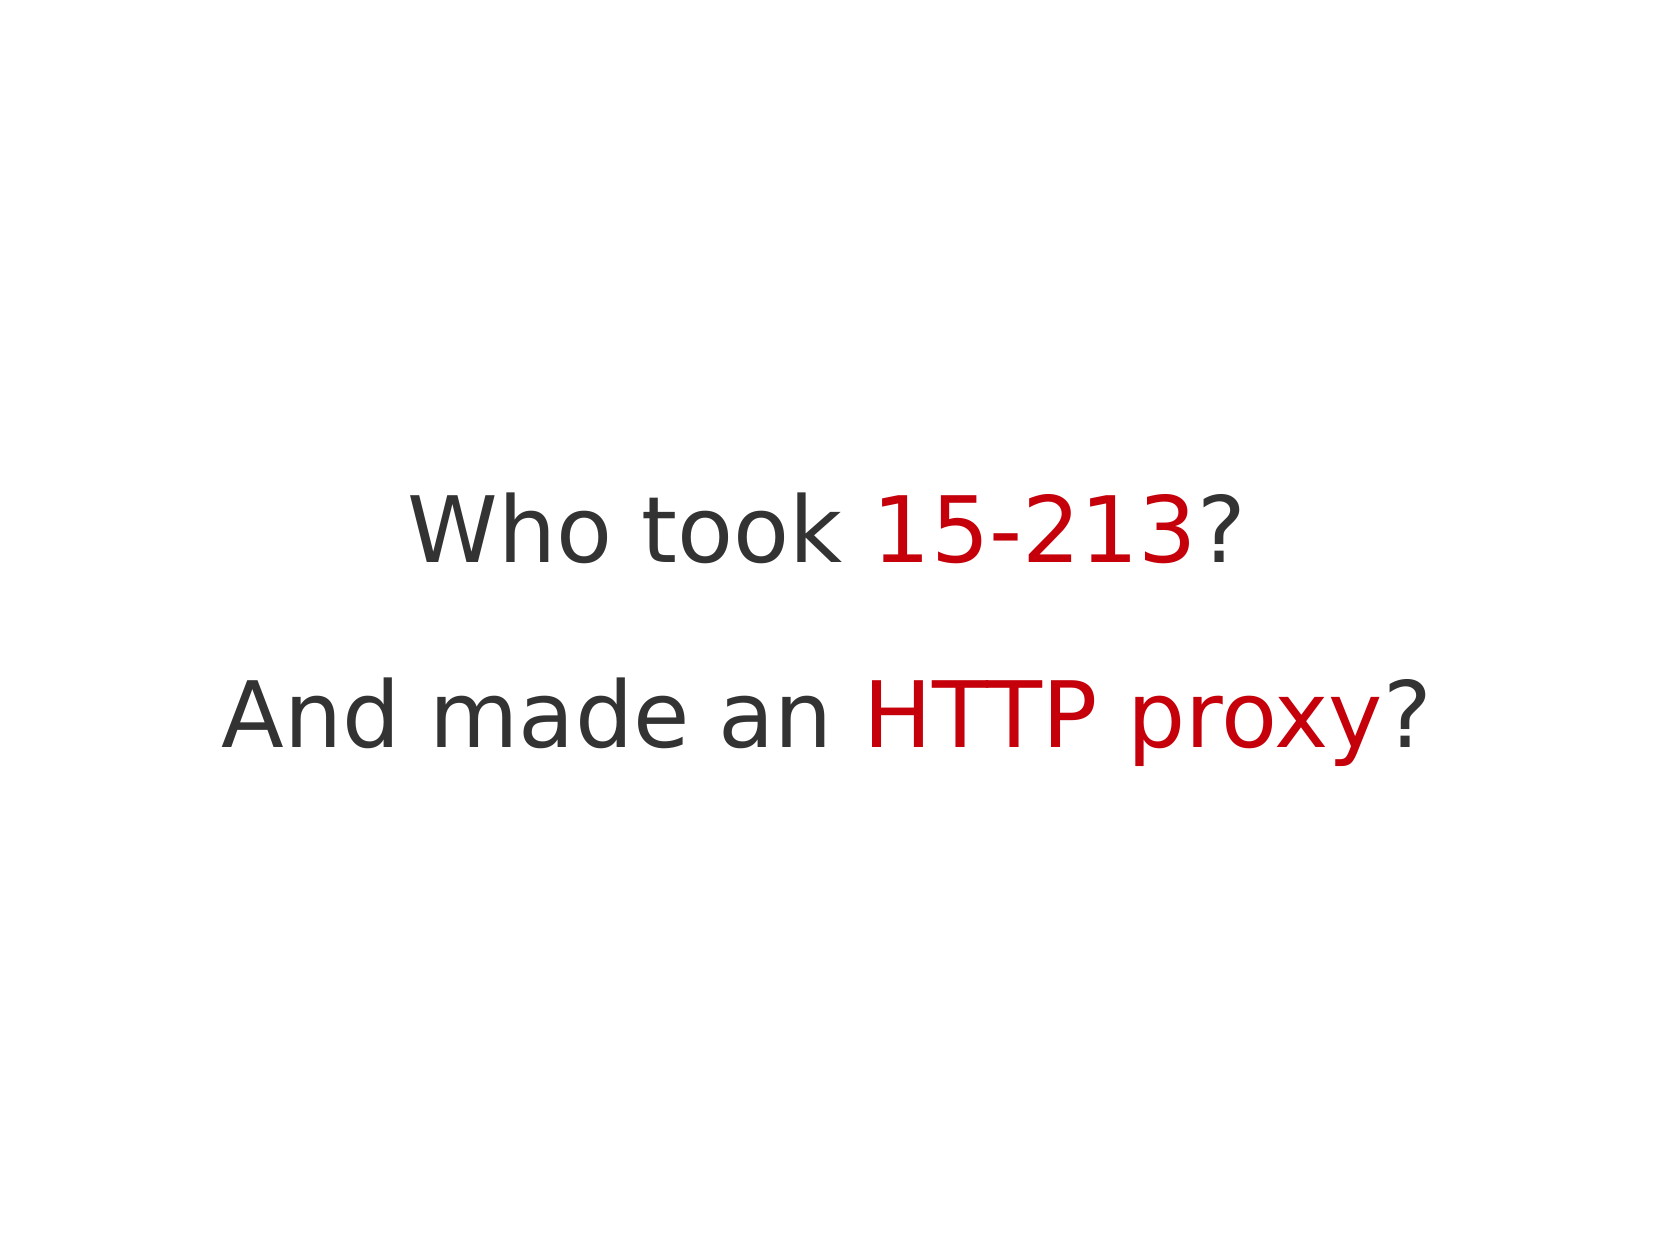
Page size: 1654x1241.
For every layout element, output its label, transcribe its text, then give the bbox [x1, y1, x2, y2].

subtitle Who took 15-213? And made an HTTP proxy? [82, 56, 1571, 1191]
